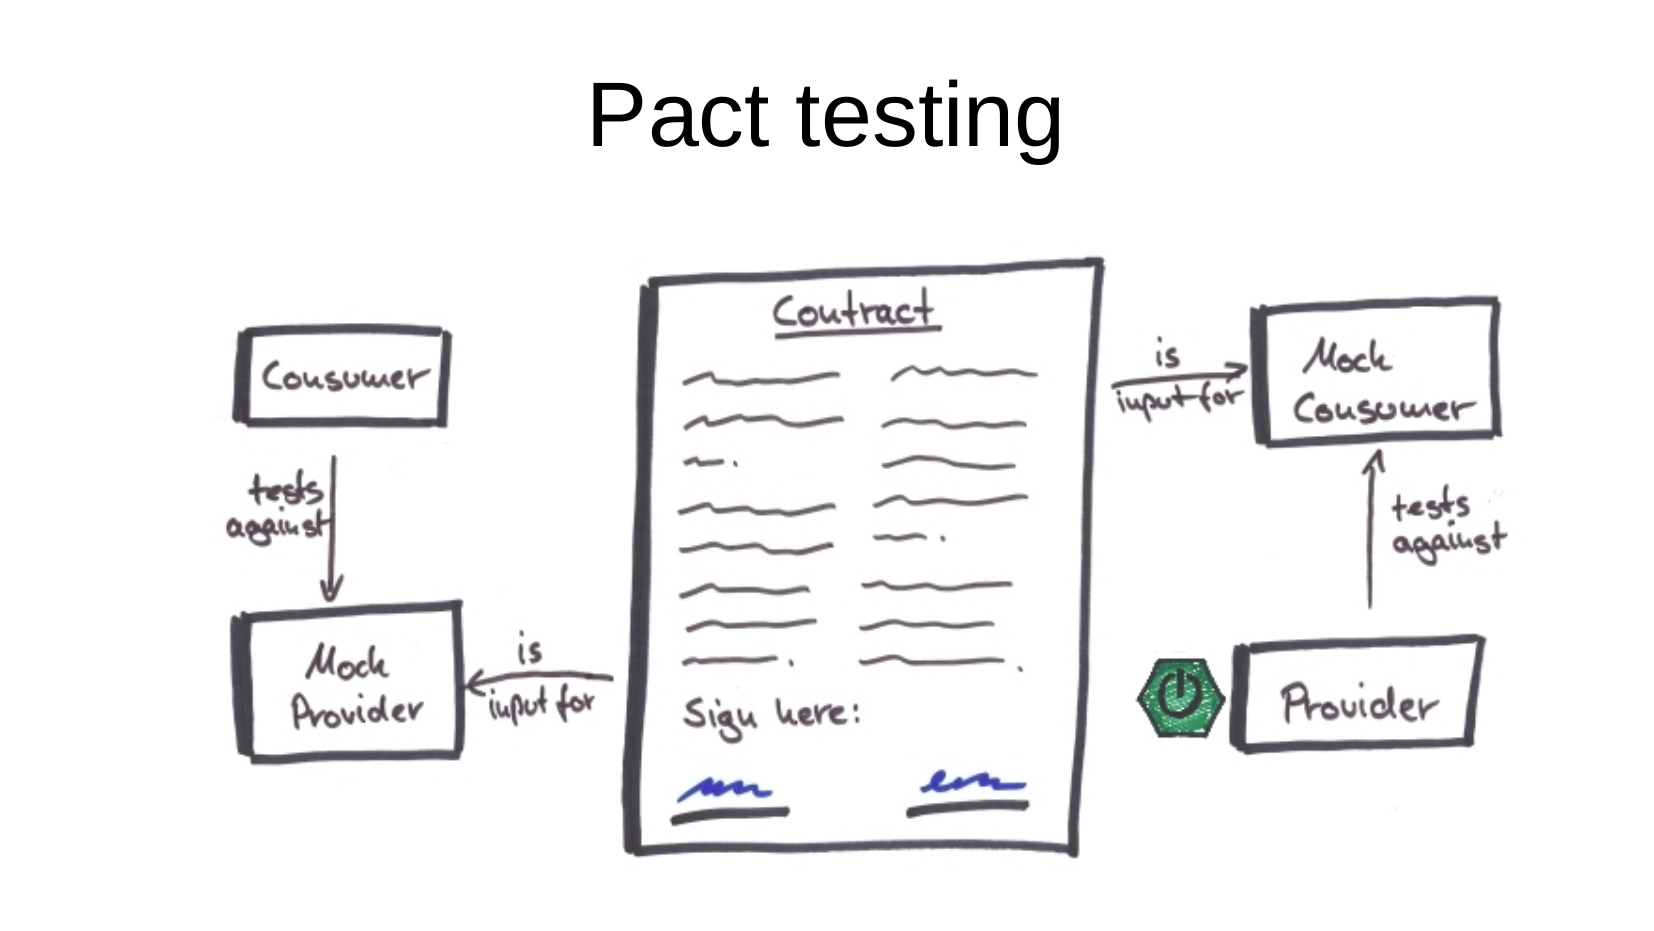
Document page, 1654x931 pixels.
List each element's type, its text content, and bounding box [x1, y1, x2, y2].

title Pact testing [82, 37, 1571, 193]
picture [210, 179, 1551, 883]
